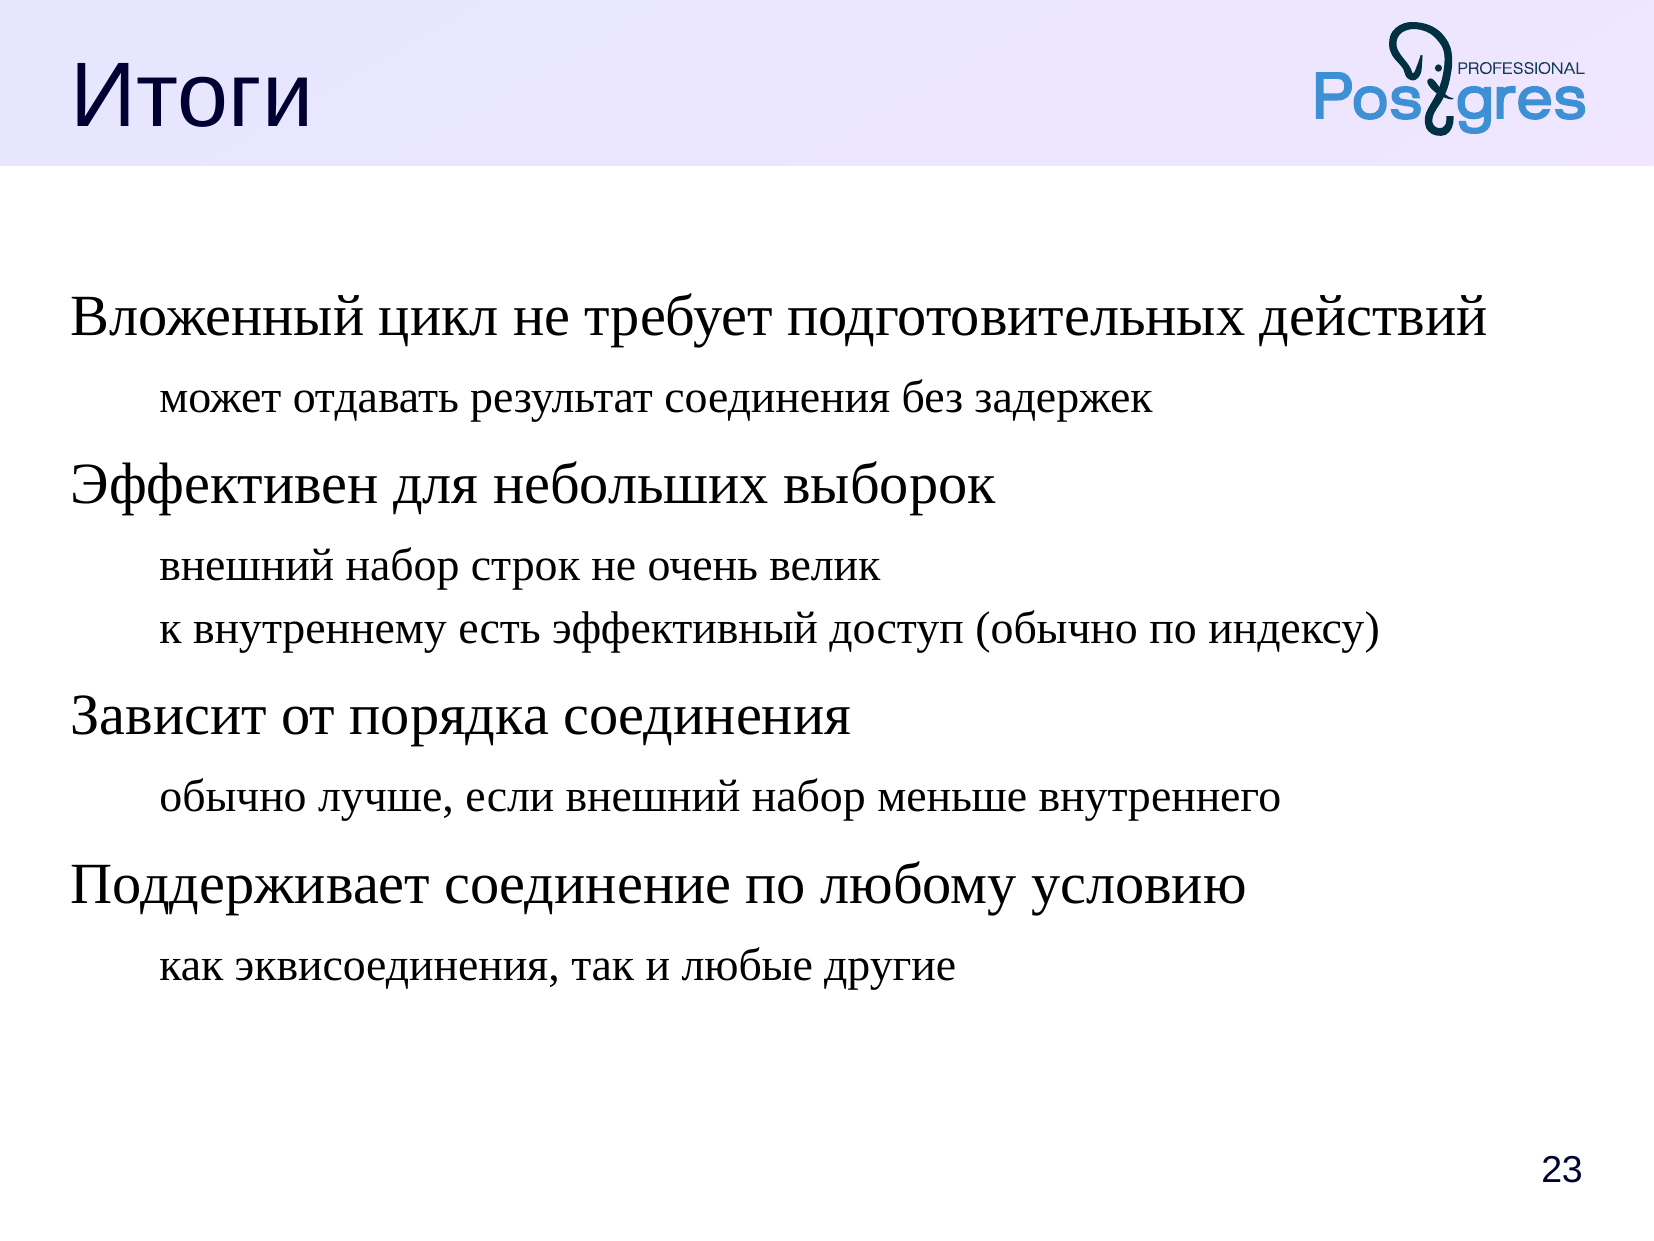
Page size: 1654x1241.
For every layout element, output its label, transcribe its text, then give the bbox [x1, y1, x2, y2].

list Вложенный цикл не требует подготовительных действий может отдавать результат соединения без задержек Эффективен для небольших выборок внешний набор строк не очень велик к внутреннему есть эффективный доступ (обычно по индексу) Зависит от порядка соединения обычно лучше, если внешний набор меньше внутреннего Поддерживает соединение по любому условию как эквисоединения, так и любые другие [70, 283, 1583, 1134]
title Итоги [70, 43, 1241, 147]
